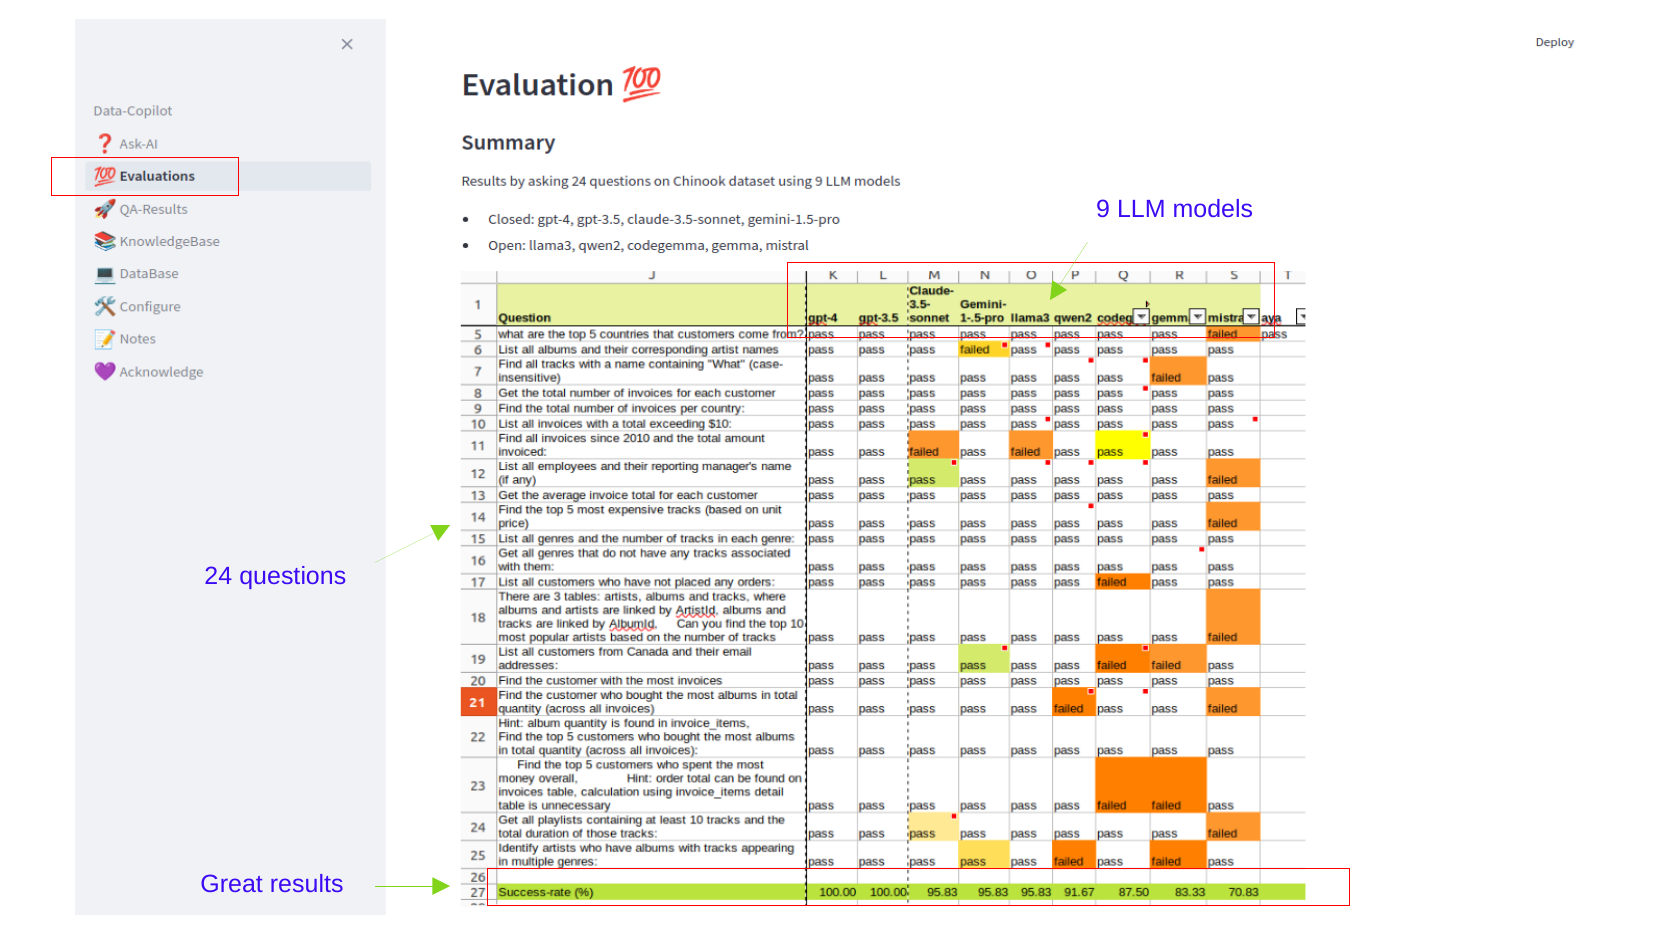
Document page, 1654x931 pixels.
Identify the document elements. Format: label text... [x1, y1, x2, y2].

text_box 9 LLM models [1081, 187, 1269, 231]
text_box [787, 262, 1275, 338]
text_box Great results [185, 862, 374, 906]
text_box [487, 868, 1350, 906]
text_box 24 questions [189, 554, 378, 598]
text_box [51, 157, 239, 196]
picture [75, 19, 1587, 915]
